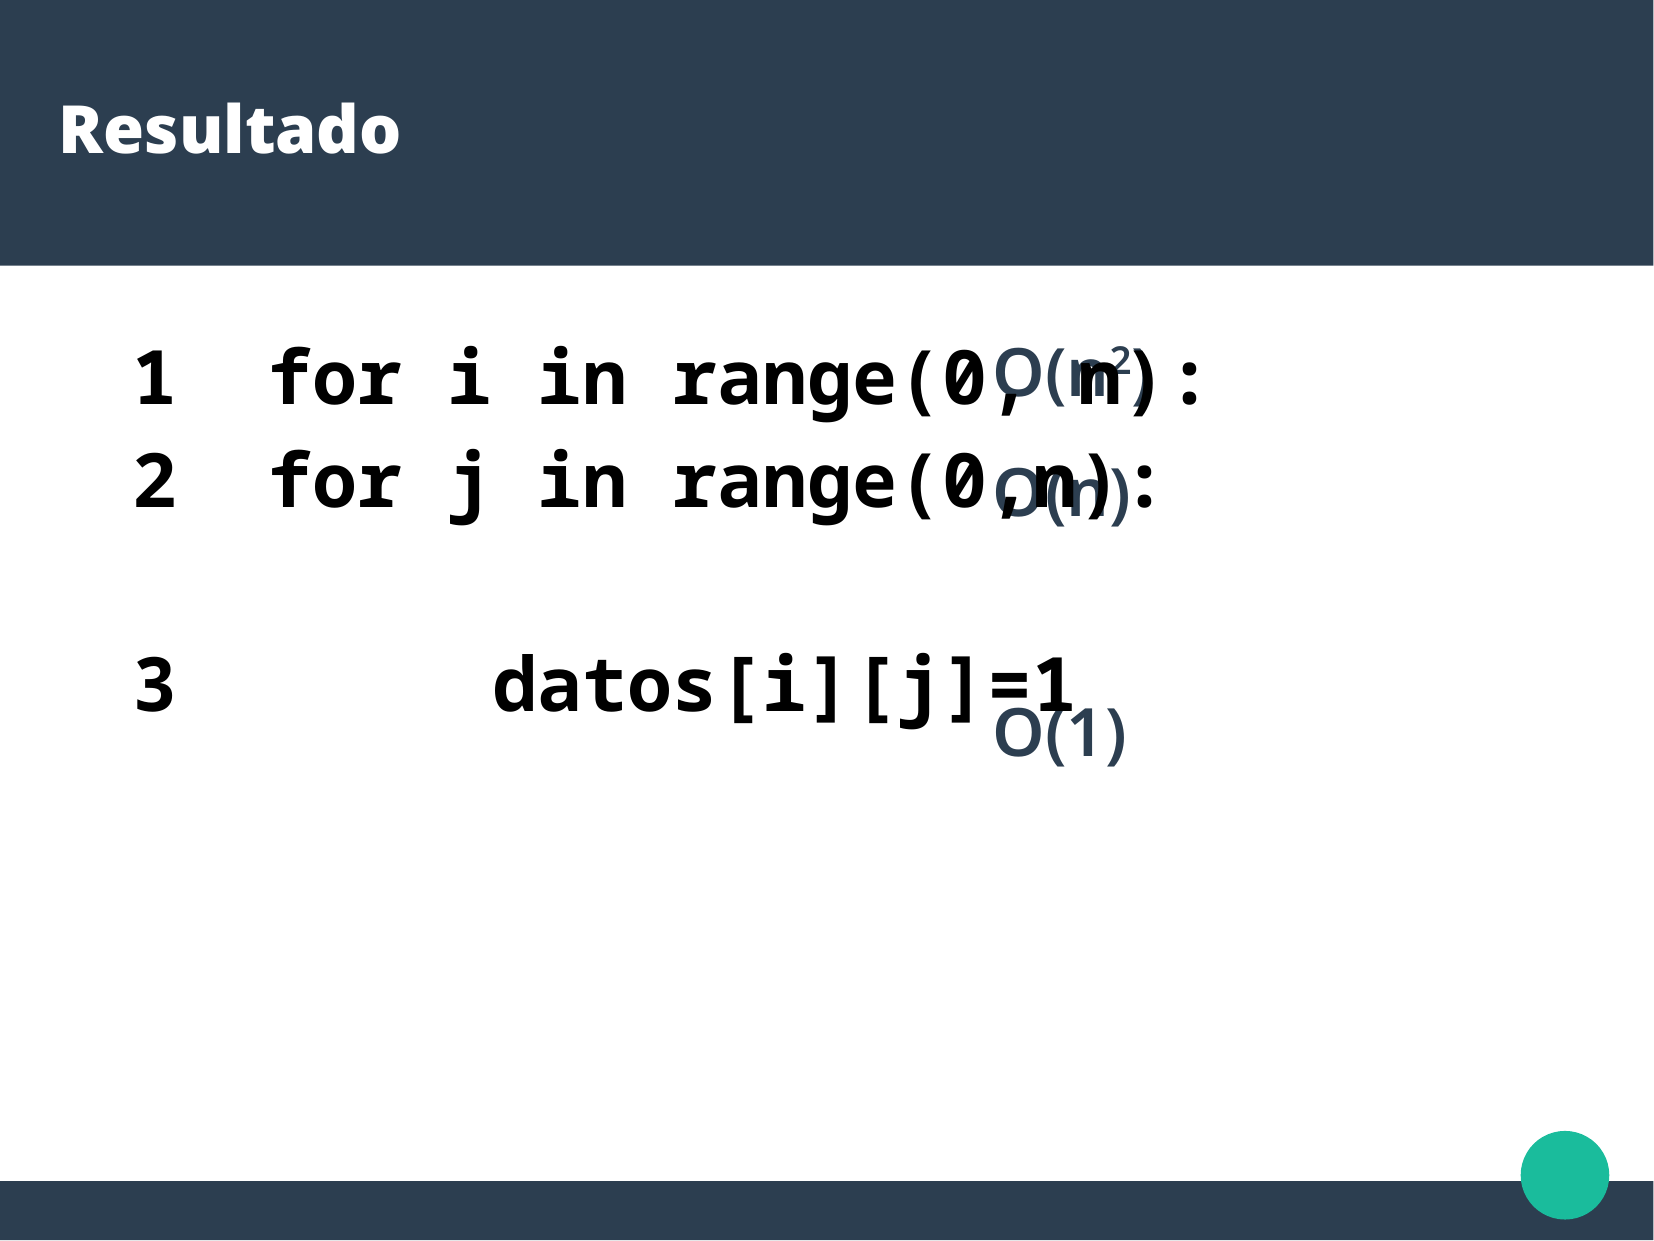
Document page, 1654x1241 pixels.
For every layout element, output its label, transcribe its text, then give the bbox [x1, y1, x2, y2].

text_box 1 for i in range(0, n): 2 for j in range(0,n): 3 datos[i][j]=1 [47, 317, 1359, 886]
list O(n2) O(n) O(1) [59, 324, 1595, 1152]
title Resultado [59, 49, 1595, 207]
